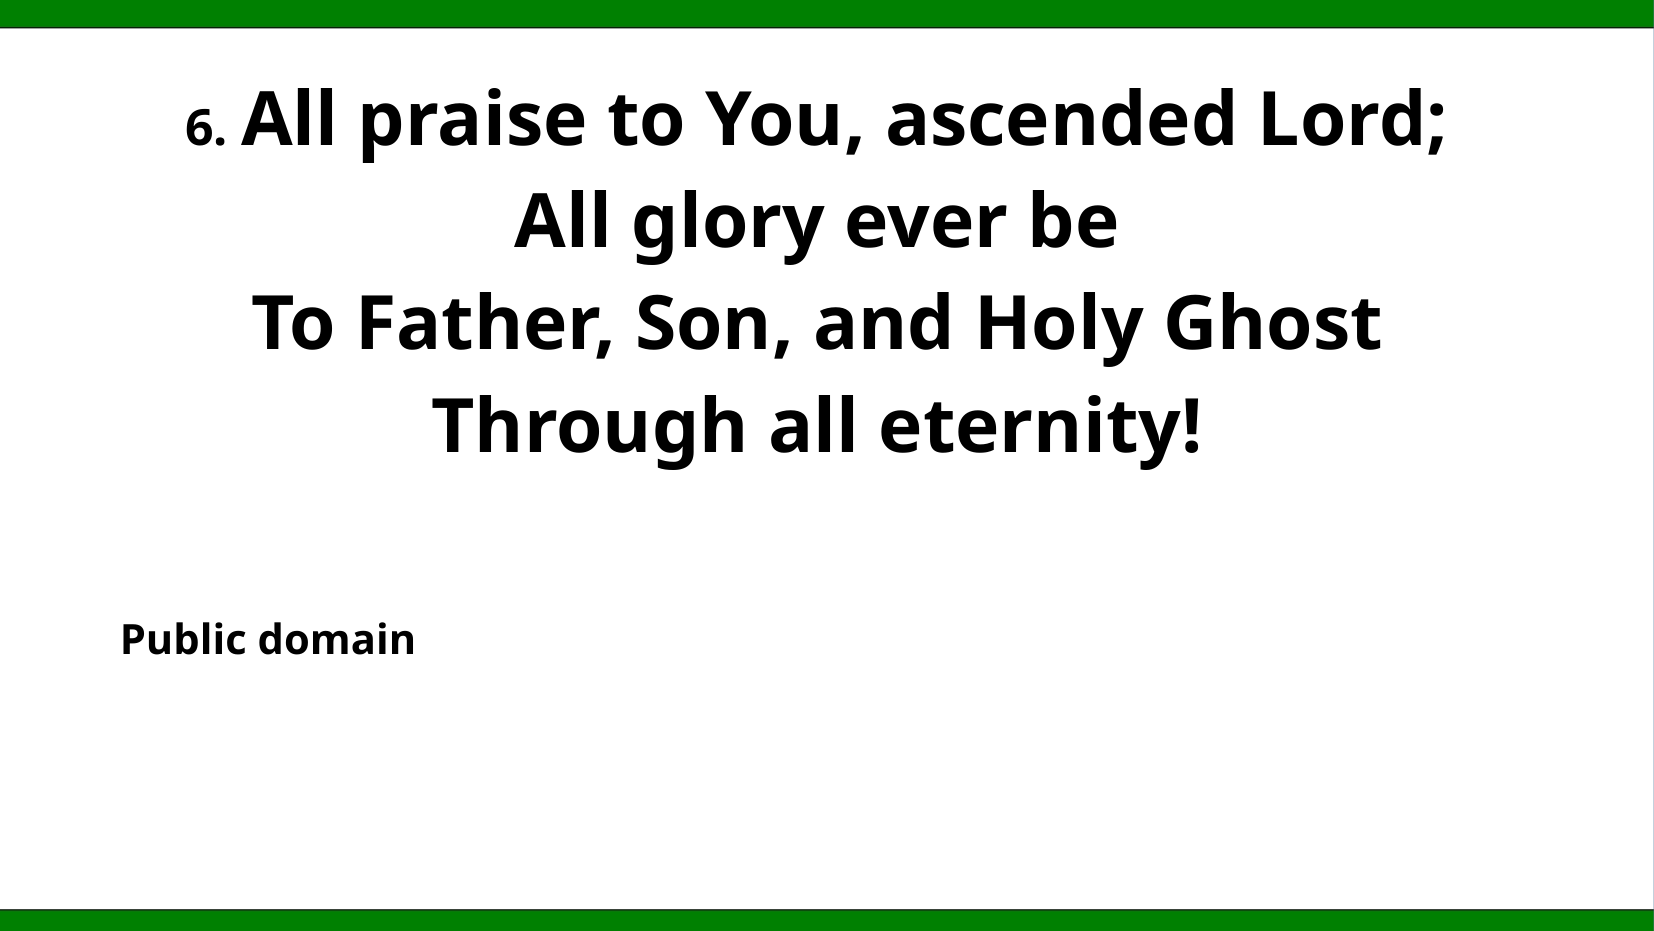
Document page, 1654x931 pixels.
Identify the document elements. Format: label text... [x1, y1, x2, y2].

text_box 6. All praise to You, ascended Lord; All glory ever be To Father, Son, and Holy Ghost Through all eternity! Public domain [105, 57, 1531, 749]
picture [0, 0, 1654, 931]
